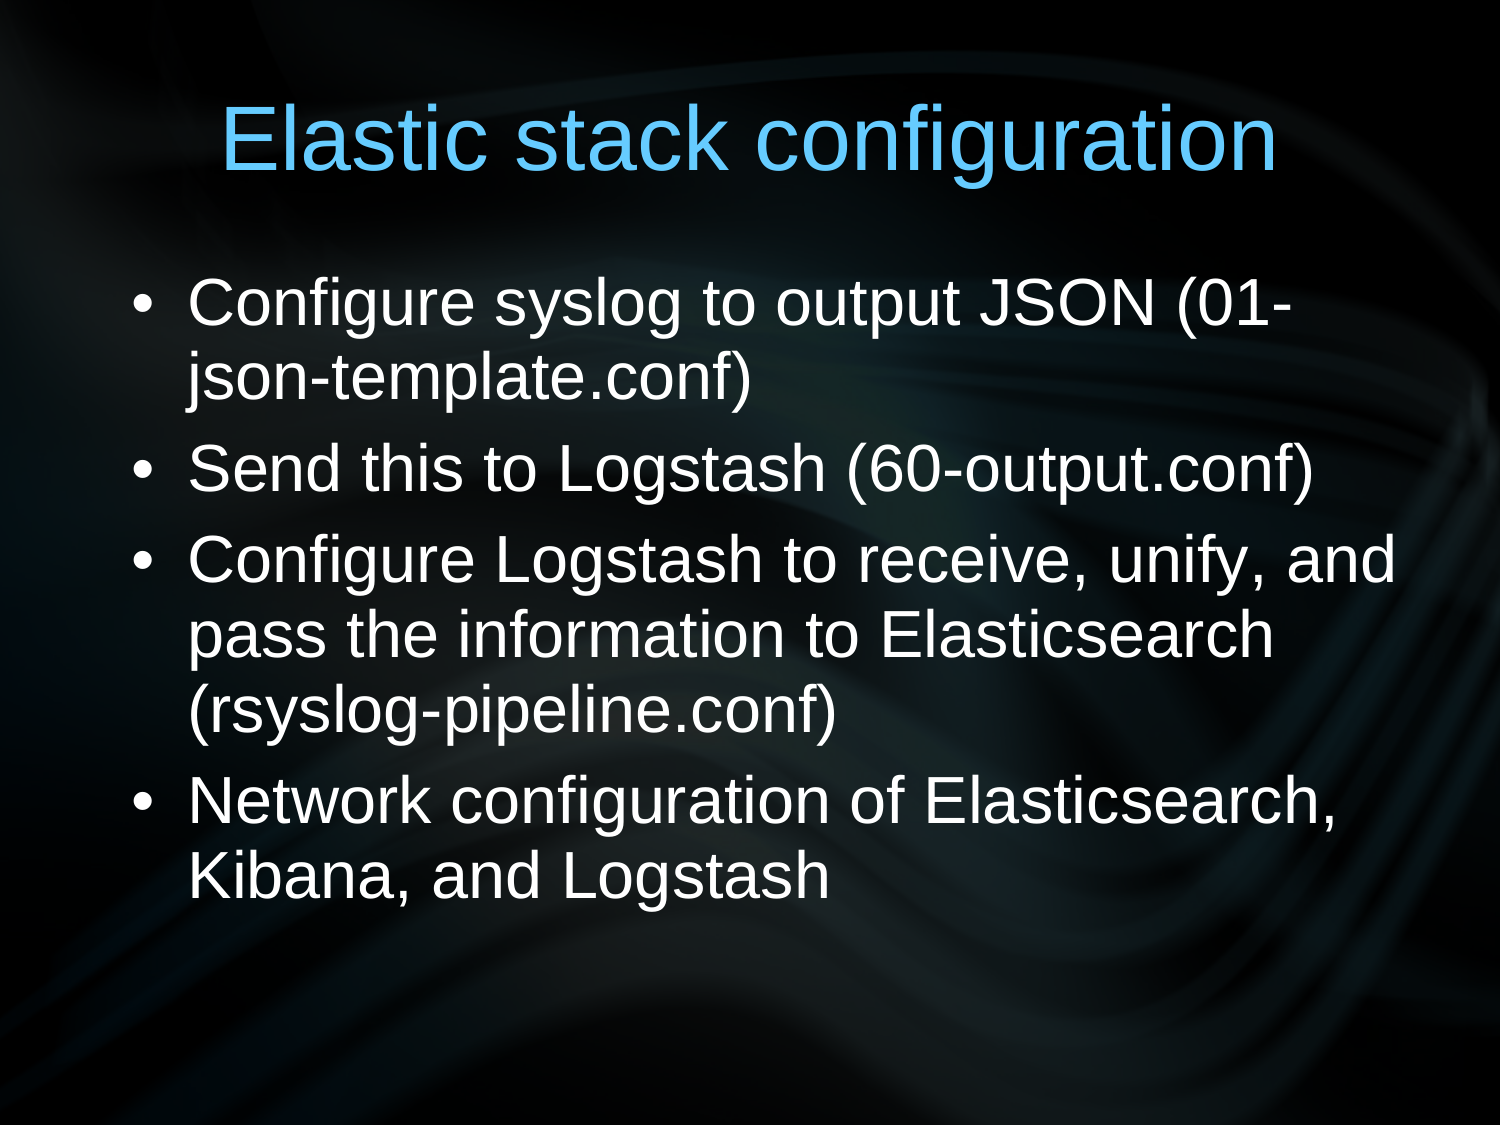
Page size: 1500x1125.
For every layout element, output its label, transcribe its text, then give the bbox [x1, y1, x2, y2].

title Elastic stack configuration [75, 45, 1426, 233]
list Configure syslog to output JSON (01-json-template.conf) Send this to Logstash (60-output.conf) Configure Logstash to receive, unify, and pass the information to Elasticsearch (rsyslog-pipeline.conf) Network configuration of Elasticsearch, Kibana, and Logstash [75, 262, 1426, 915]
